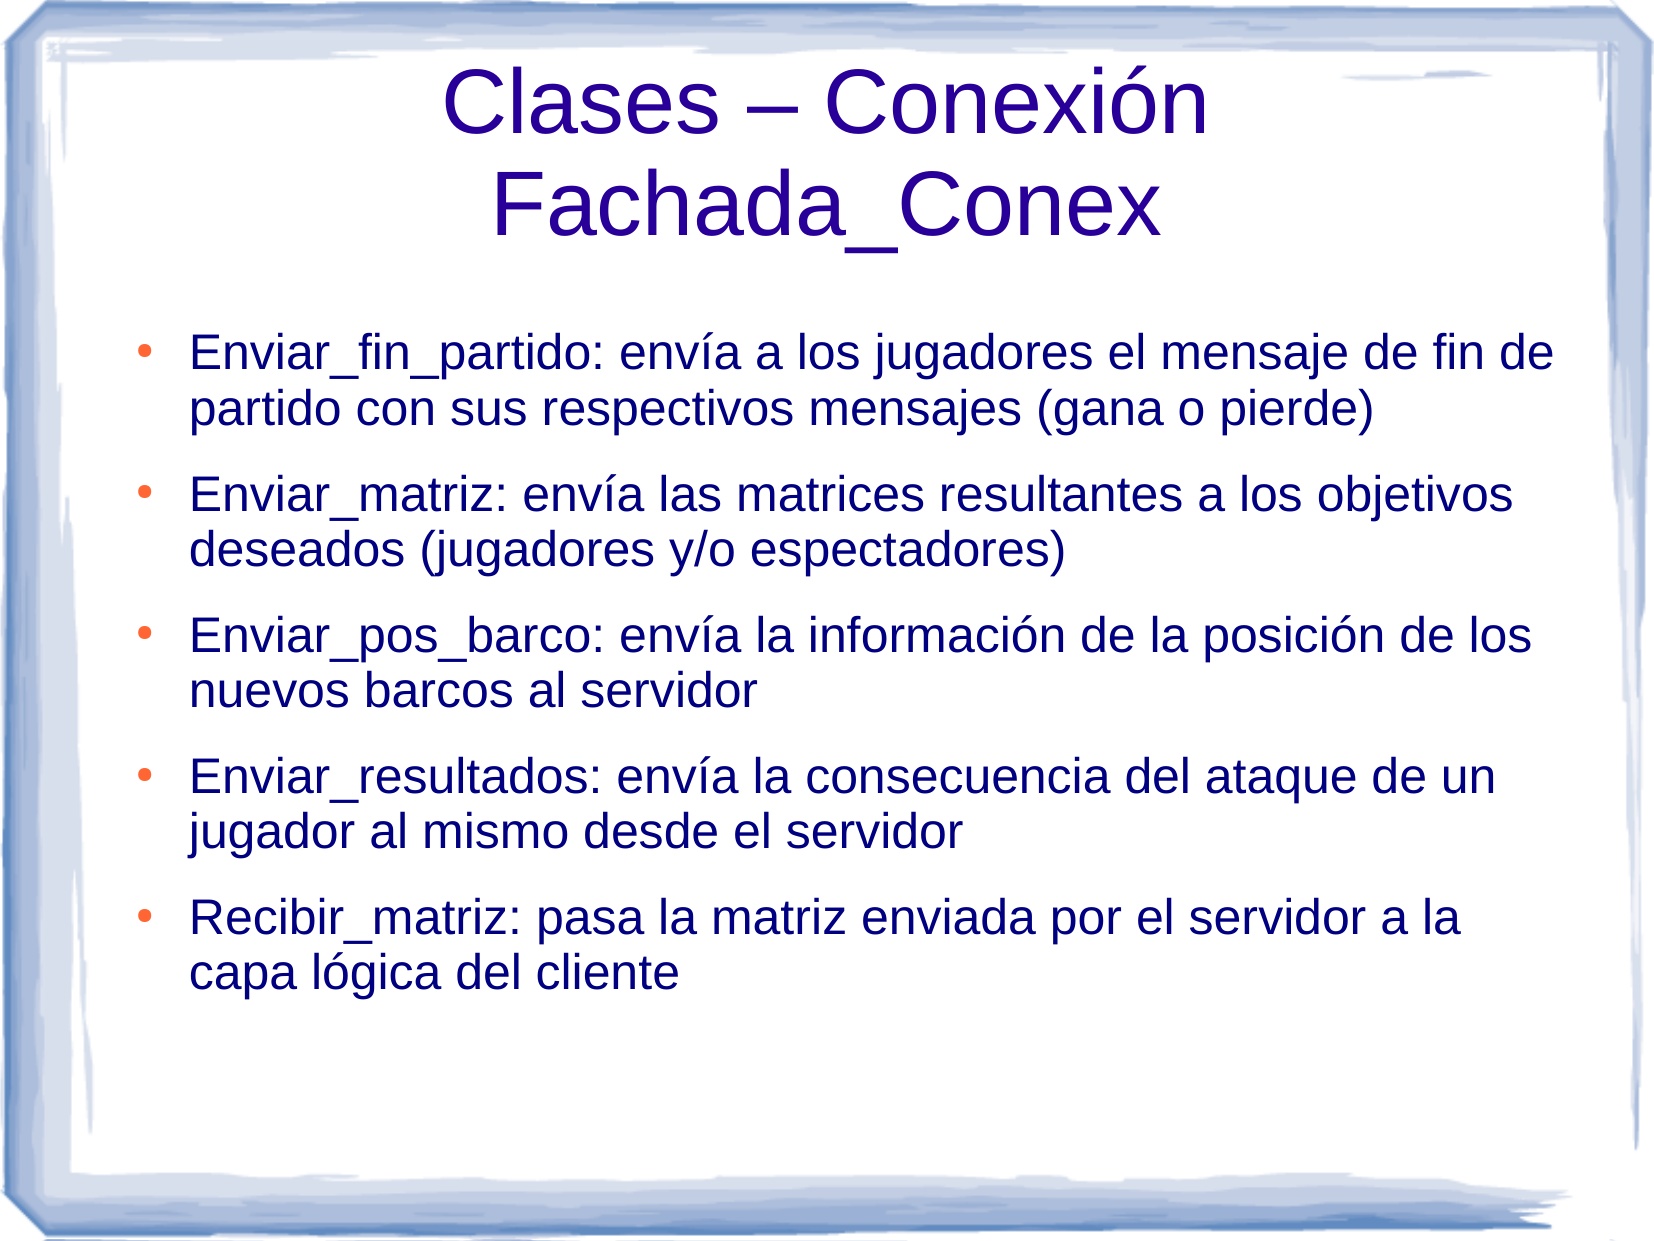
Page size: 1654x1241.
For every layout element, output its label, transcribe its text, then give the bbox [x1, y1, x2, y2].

picture [0, 0, 1654, 1241]
title Clases – Conexión Fachada_Conex [82, 49, 1571, 257]
list Enviar_fin_partido: envía a los jugadores el mensaje de fin de partido con sus respectivos mensajes (gana o pierde) Enviar_matriz: envía las matrices resultantes a los objetivos deseados (jugadores y/o espectadores) Enviar_pos_barco: envía la información de la posición de los nuevos barcos al servidor Enviar_resultados: envía la consecuencia del ataque de un jugador al mismo desde el servidor Recibir_matriz: pasa la matriz enviada por el servidor a la capa lógica del cliente [118, 324, 1571, 1144]
